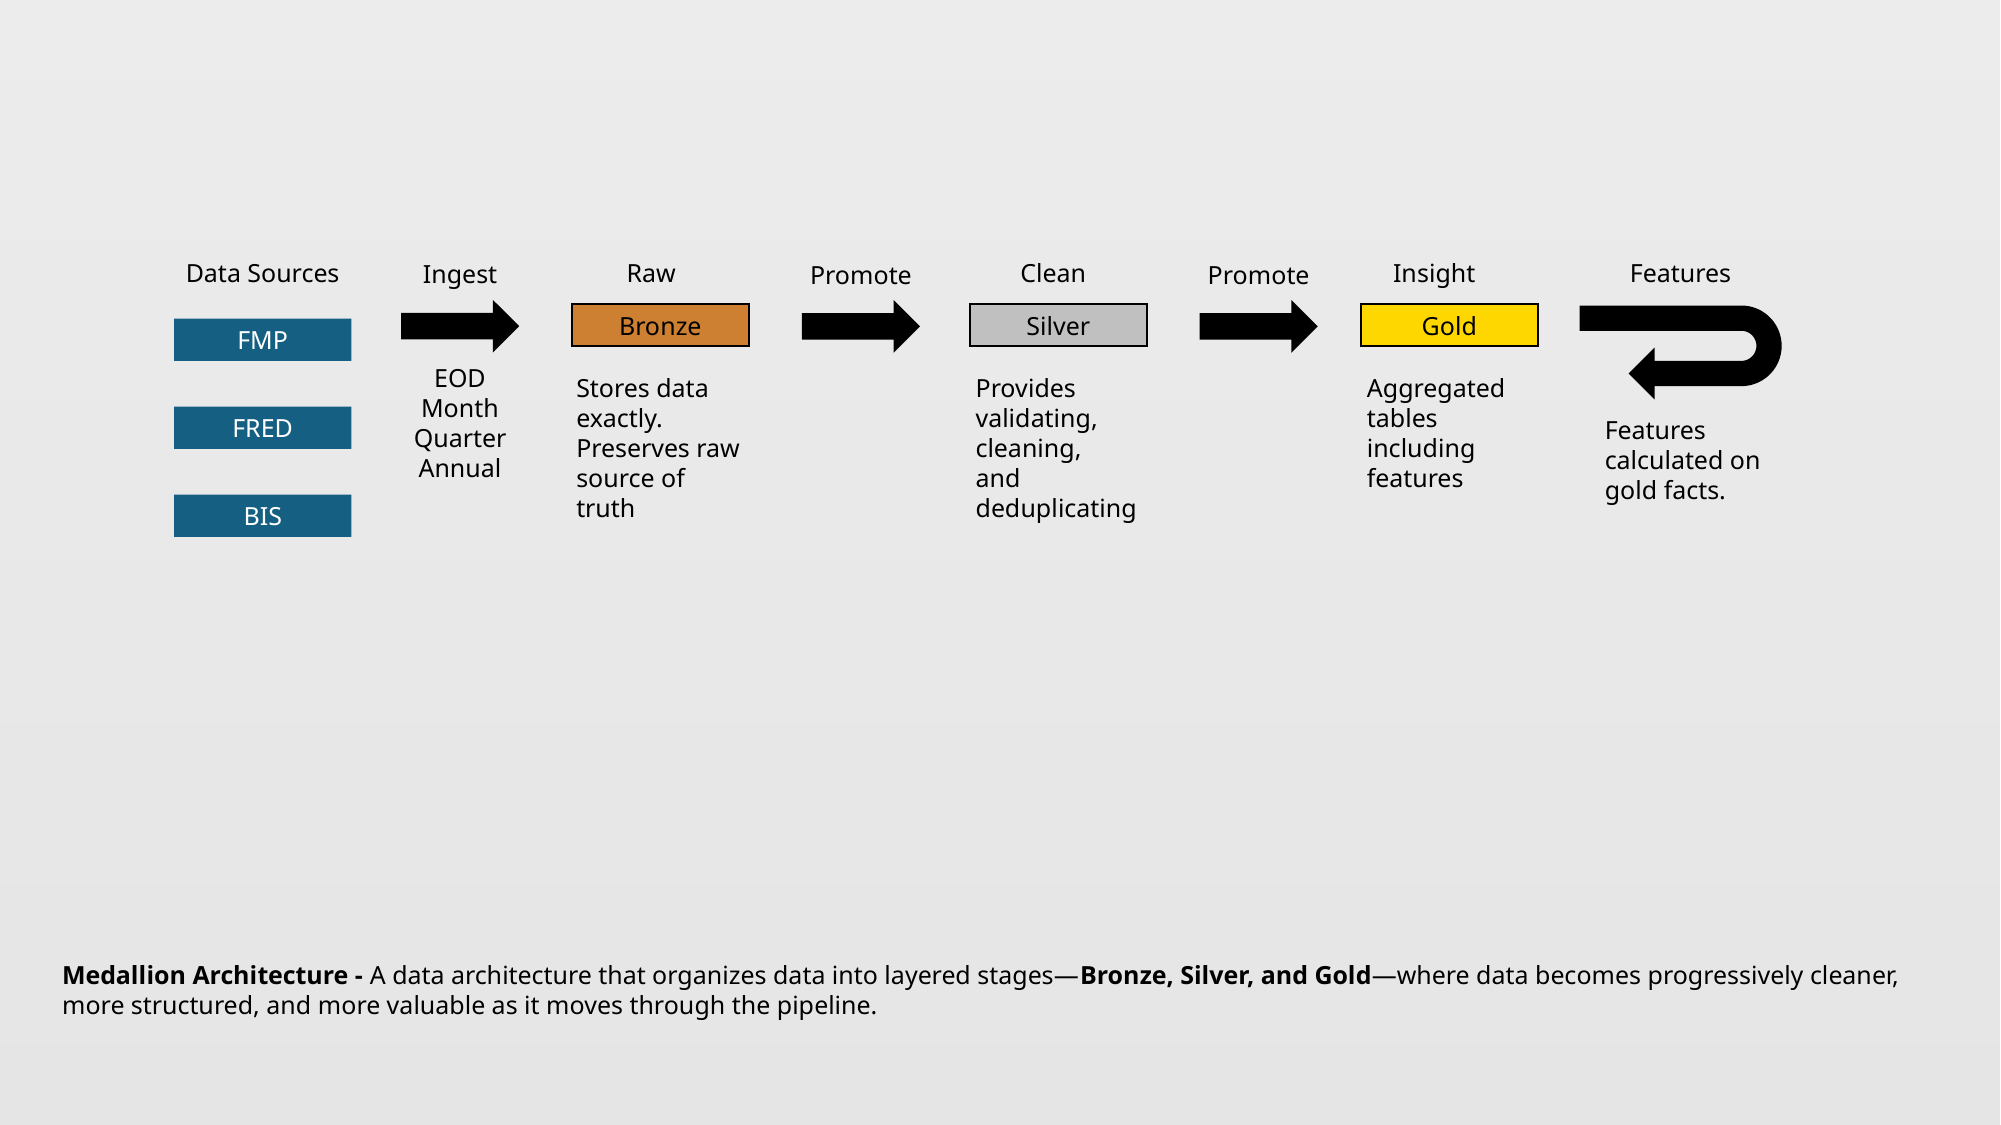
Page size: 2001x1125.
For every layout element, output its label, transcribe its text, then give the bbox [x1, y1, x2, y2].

text_box Aggregated tables including features [1360, 366, 1539, 500]
text_box BIS [174, 494, 352, 537]
text_box [1581, 307, 1781, 396]
text_box Clean [1014, 251, 1092, 294]
text_box Bronze [571, 304, 750, 347]
text_box Features calculated on gold facts. [1598, 408, 1777, 512]
text_box Provides validating, cleaning, and deduplicating [969, 366, 1147, 531]
text_box Features [1626, 251, 1735, 294]
text_box Promote [1206, 253, 1312, 296]
text_box Raw [621, 251, 681, 294]
text_box Promote [808, 253, 914, 296]
text_box Data Sources [183, 251, 343, 294]
text_box Insight [1391, 251, 1477, 294]
text_box FRED [174, 406, 352, 449]
text_box EOD Month Quarter Annual [401, 357, 520, 494]
text_box Stores data exactly. Preserves raw source of truth [570, 366, 748, 500]
text_box [401, 299, 520, 353]
text_box FMP [174, 318, 352, 361]
text_box [801, 300, 921, 353]
text_box Gold [1360, 304, 1539, 347]
text_box [1199, 300, 1318, 353]
text_box Ingest [420, 253, 500, 296]
text_box Silver [969, 304, 1147, 347]
text_box Medallion Architecture - A data architecture that organizes data into layered stages—Bronze, Silver, and Gold—where data becomes progressively cleaner, more structured, and more valuable as it moves through the pipeline. [47, 952, 1919, 1027]
